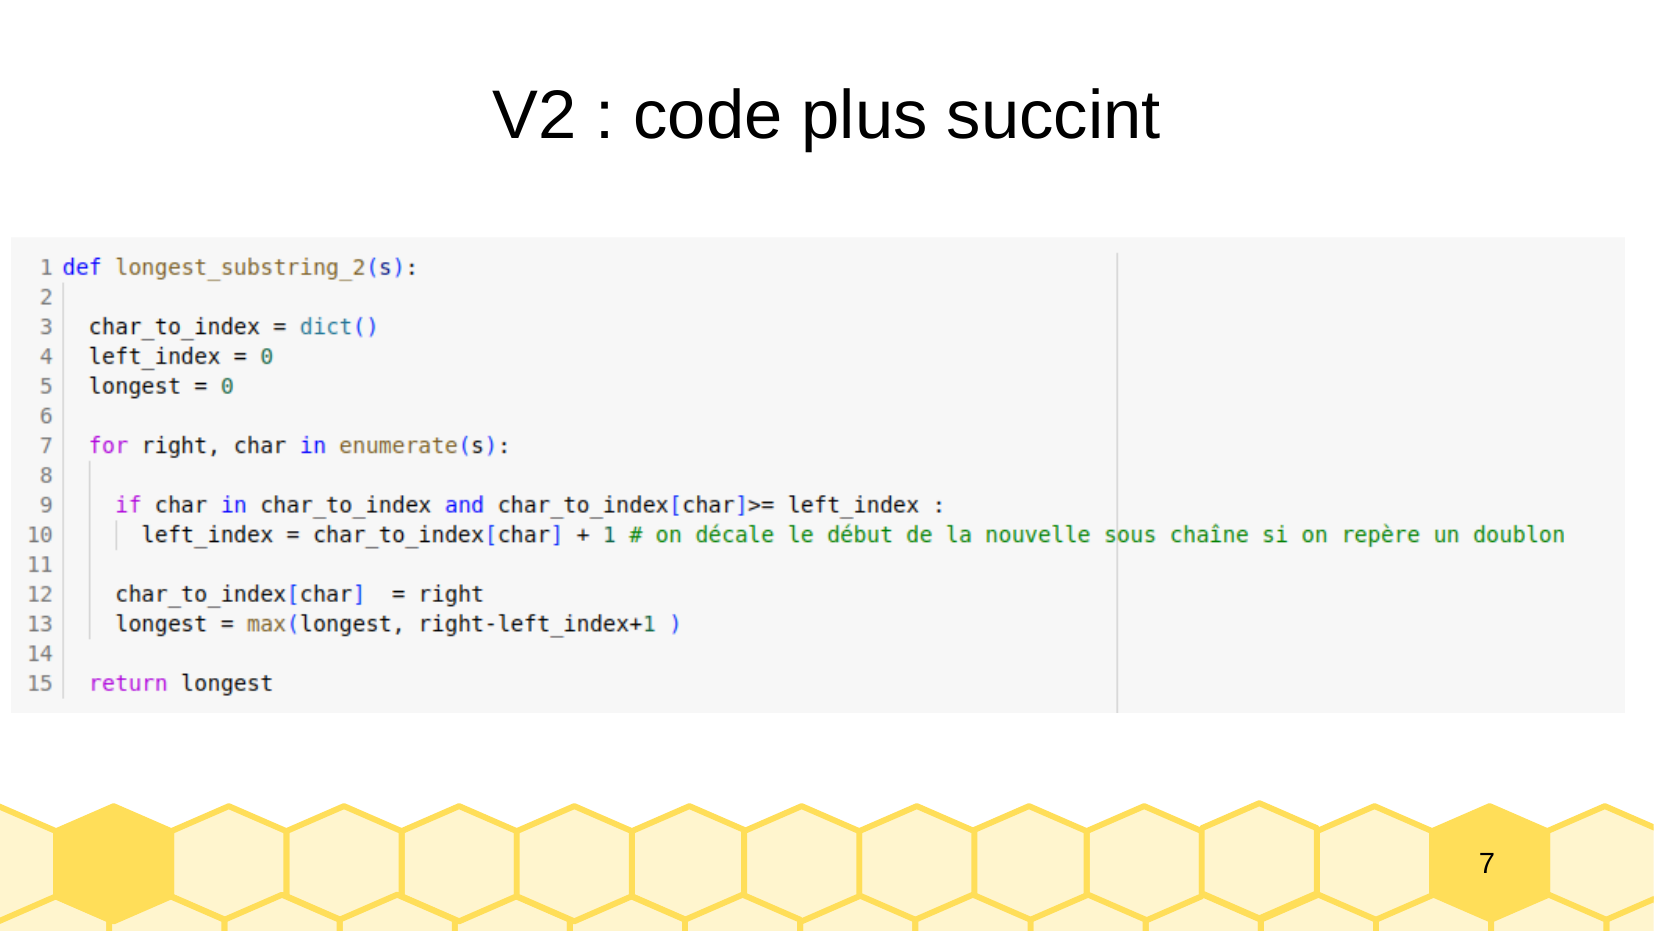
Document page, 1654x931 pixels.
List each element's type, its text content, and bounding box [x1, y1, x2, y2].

title V2 : code plus succint [82, 37, 1571, 193]
picture [11, 236, 1625, 713]
